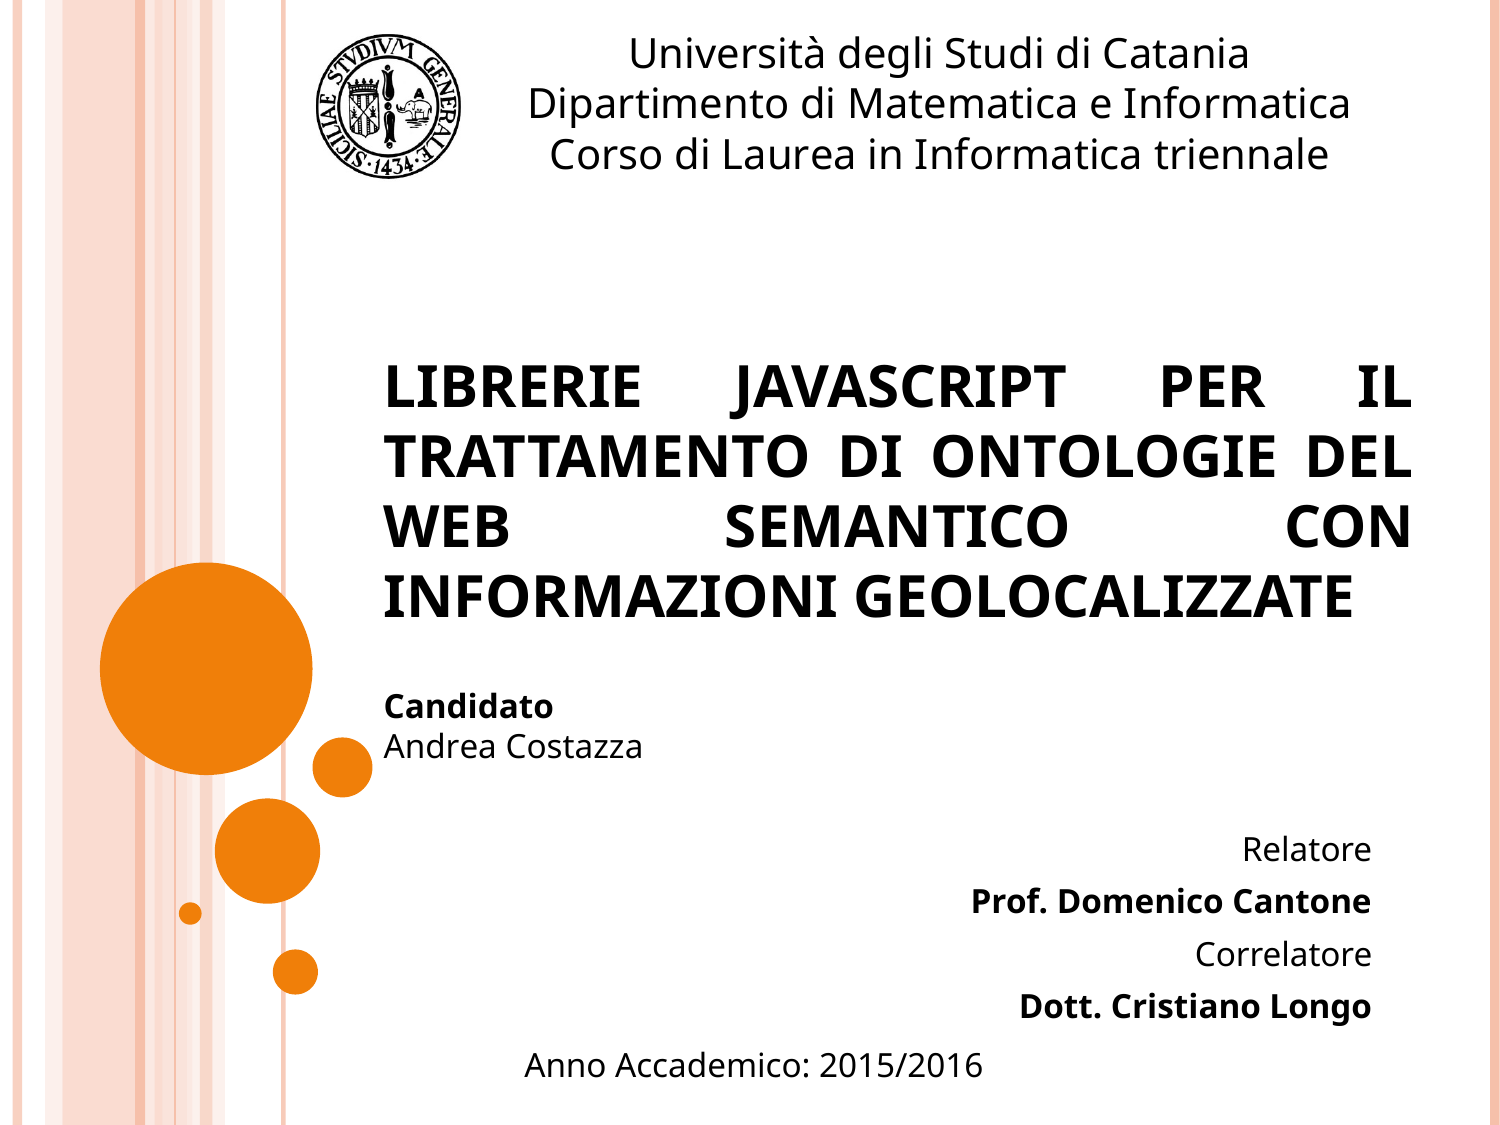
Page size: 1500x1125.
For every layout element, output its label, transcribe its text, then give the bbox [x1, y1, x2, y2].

text_box Anno Accademico: 2015/2016 [509, 1036, 1000, 1092]
text_box Candidato Andrea Costazza [368, 677, 659, 773]
title LIBRERIE JAVASCRIPT PER IL TRATTAMENTO DI ONTOLOGIE DEL WEB SEMANTICO CON INFORMAZIONI GEOLOCALIZZATE [369, 326, 1429, 637]
text_box Università degli Studi di Catania Dipartimento di Matematica e Informatica Corso di Laurea in Informatica triennale [478, 19, 1402, 186]
text_box Relatore Prof. Domenico Cantone Correlatore Dott. Cristiano Longo [374, 820, 1388, 1046]
picture [312, 30, 467, 182]
